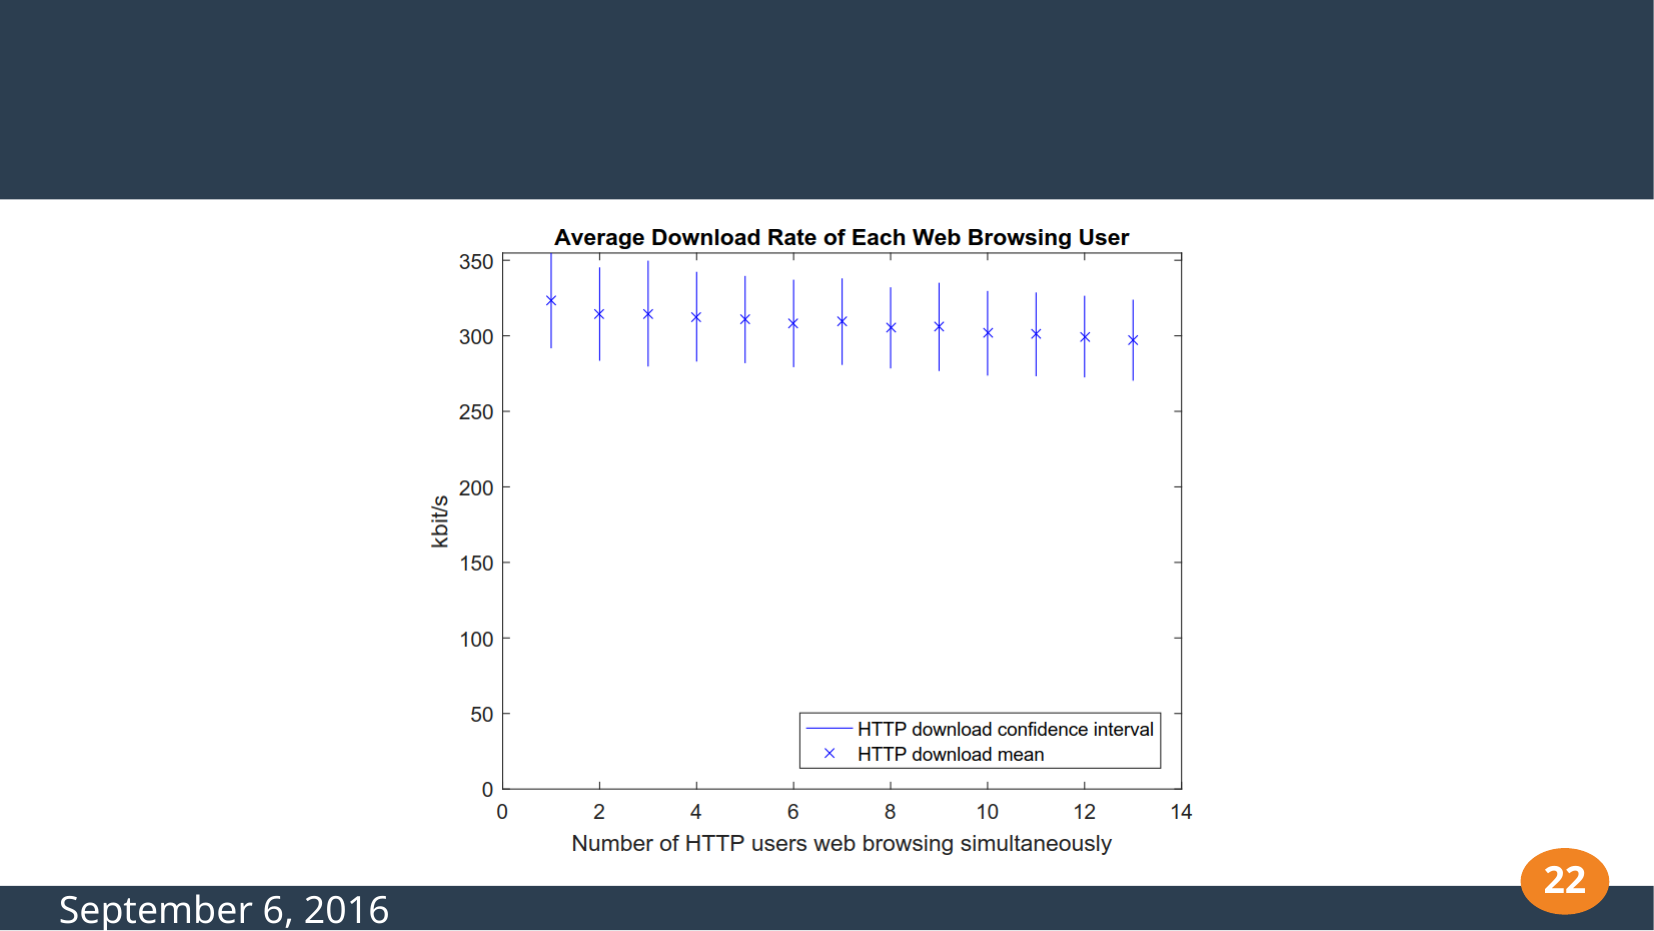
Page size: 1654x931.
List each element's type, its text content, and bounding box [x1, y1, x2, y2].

text_box 25 [1505, 837, 1625, 926]
text_box September 6, 2016 [59, 885, 532, 931]
picture [389, 205, 1265, 861]
